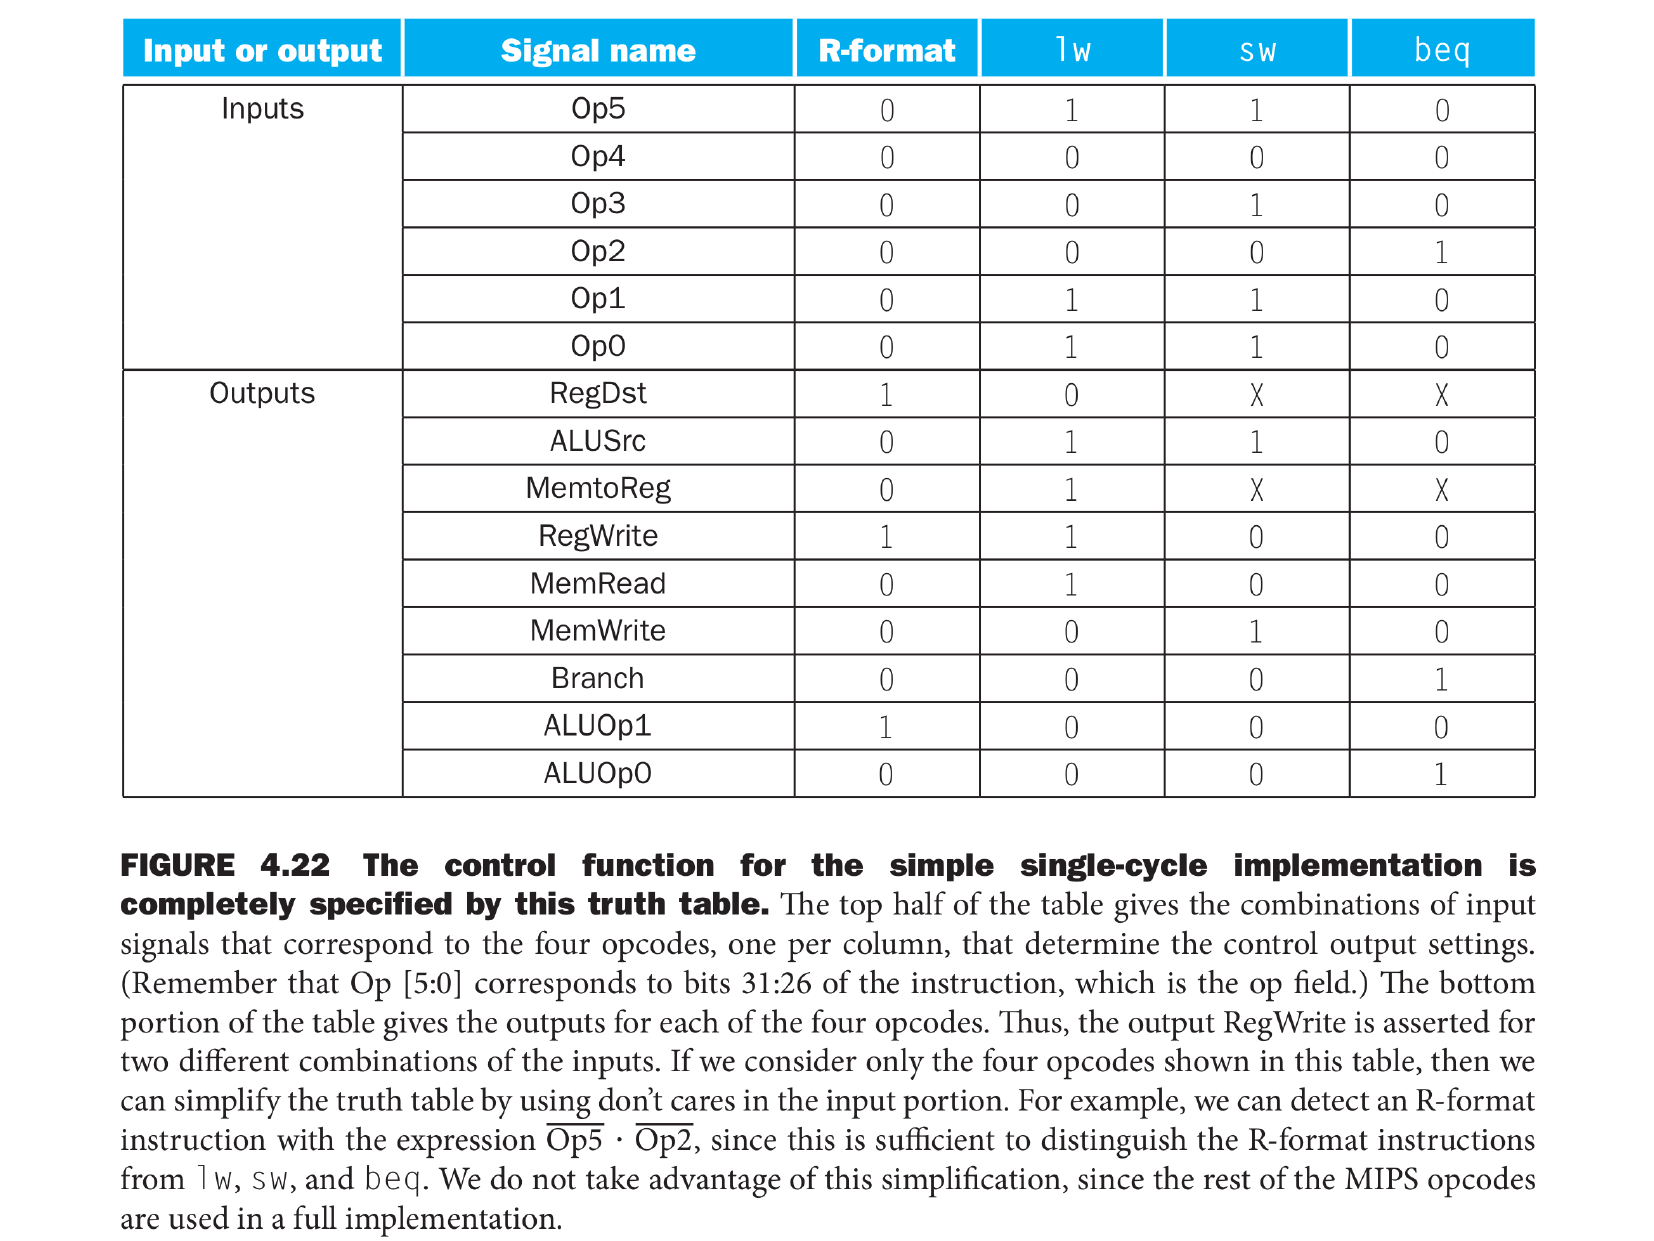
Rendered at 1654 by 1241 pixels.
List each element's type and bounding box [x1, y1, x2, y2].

picture [107, 0, 1551, 1241]
